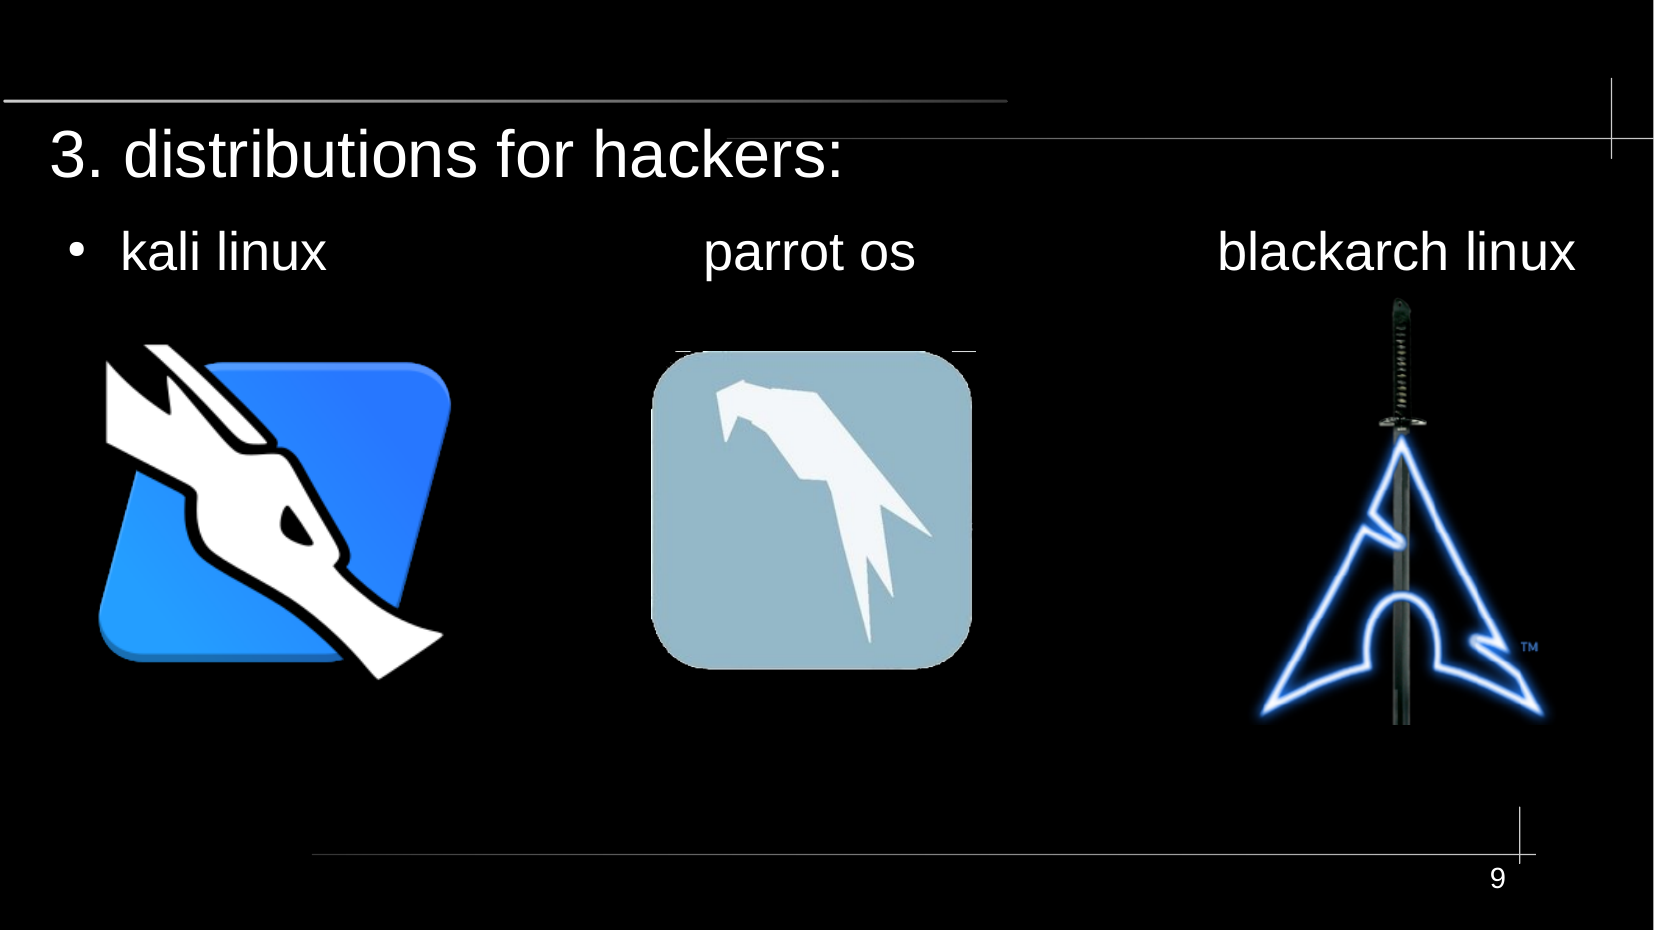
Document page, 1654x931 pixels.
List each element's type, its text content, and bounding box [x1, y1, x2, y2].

picture [75, 312, 475, 713]
picture [651, 351, 976, 676]
list 3. distributions for hackers: kali linux parrot os blackarch linux [49, 116, 1587, 816]
picture [1199, 297, 1627, 725]
